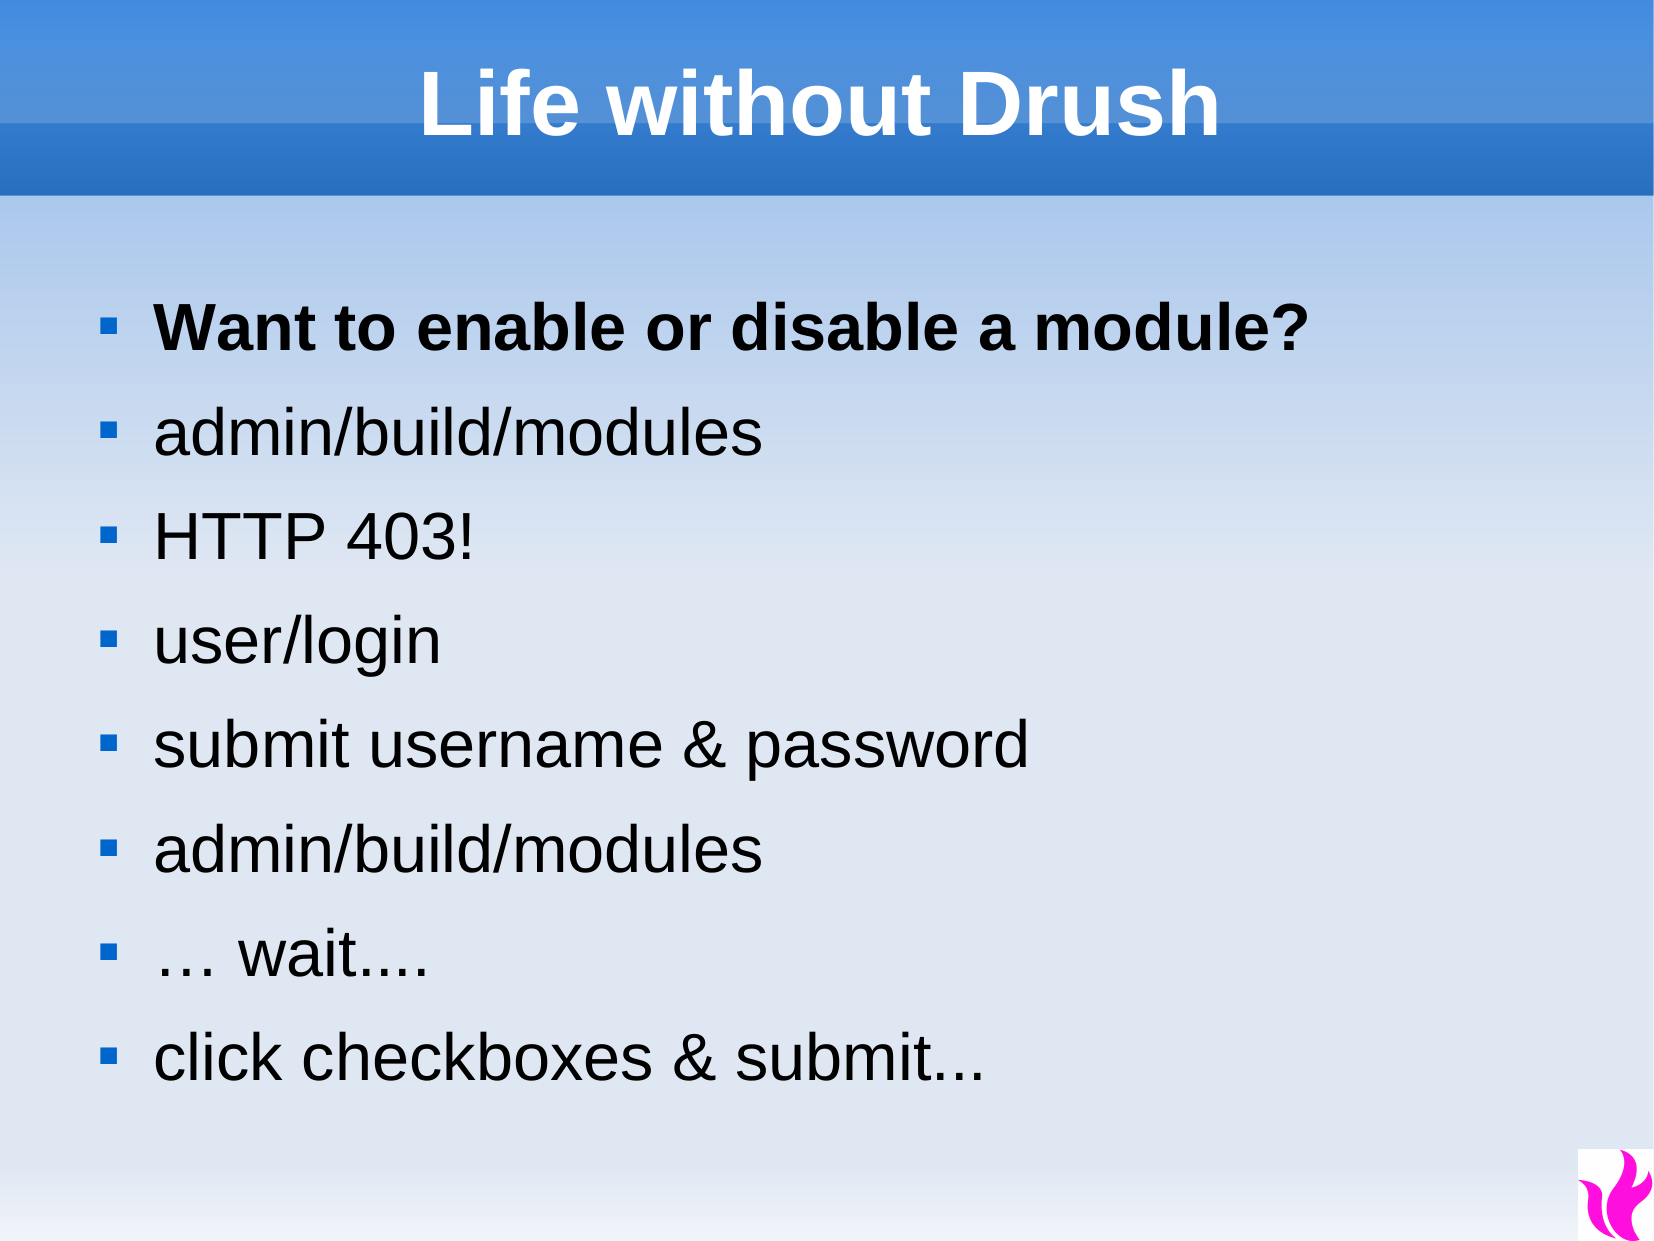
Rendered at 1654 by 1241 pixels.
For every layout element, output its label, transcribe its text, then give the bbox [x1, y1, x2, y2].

list Want to enable or disable a module? admin/build/modules HTTP 403! user/login submit username & password admin/build/modules … wait.... click checkboxes & submit... [82, 290, 1571, 1096]
picture [0, 0, 1654, 1241]
title Life without Drush [76, 7, 1565, 200]
